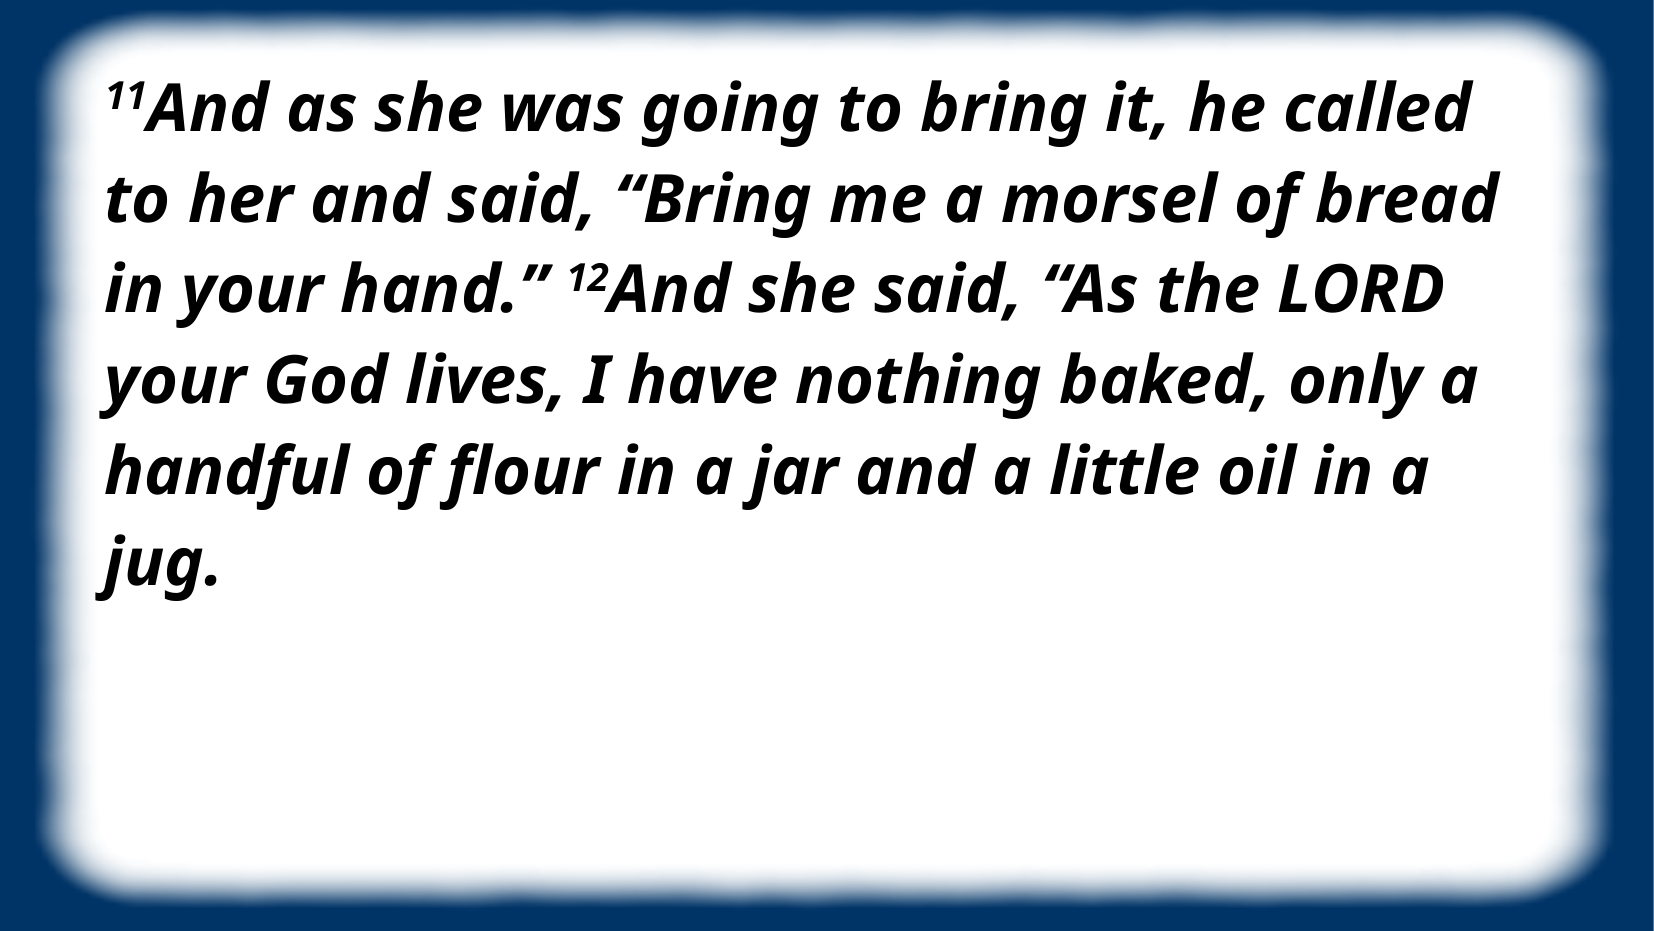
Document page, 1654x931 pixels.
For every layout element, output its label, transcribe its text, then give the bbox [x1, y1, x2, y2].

text_box 11And as she was going to bring it, he called to her and said, “Bring me a morsel of bread in your hand.” 12And she said, “As the LORD your God lives, I have nothing baked, only a handful of flour in a jar and a little oil in a jug. [90, 52, 1546, 512]
picture [0, 0, 1654, 931]
